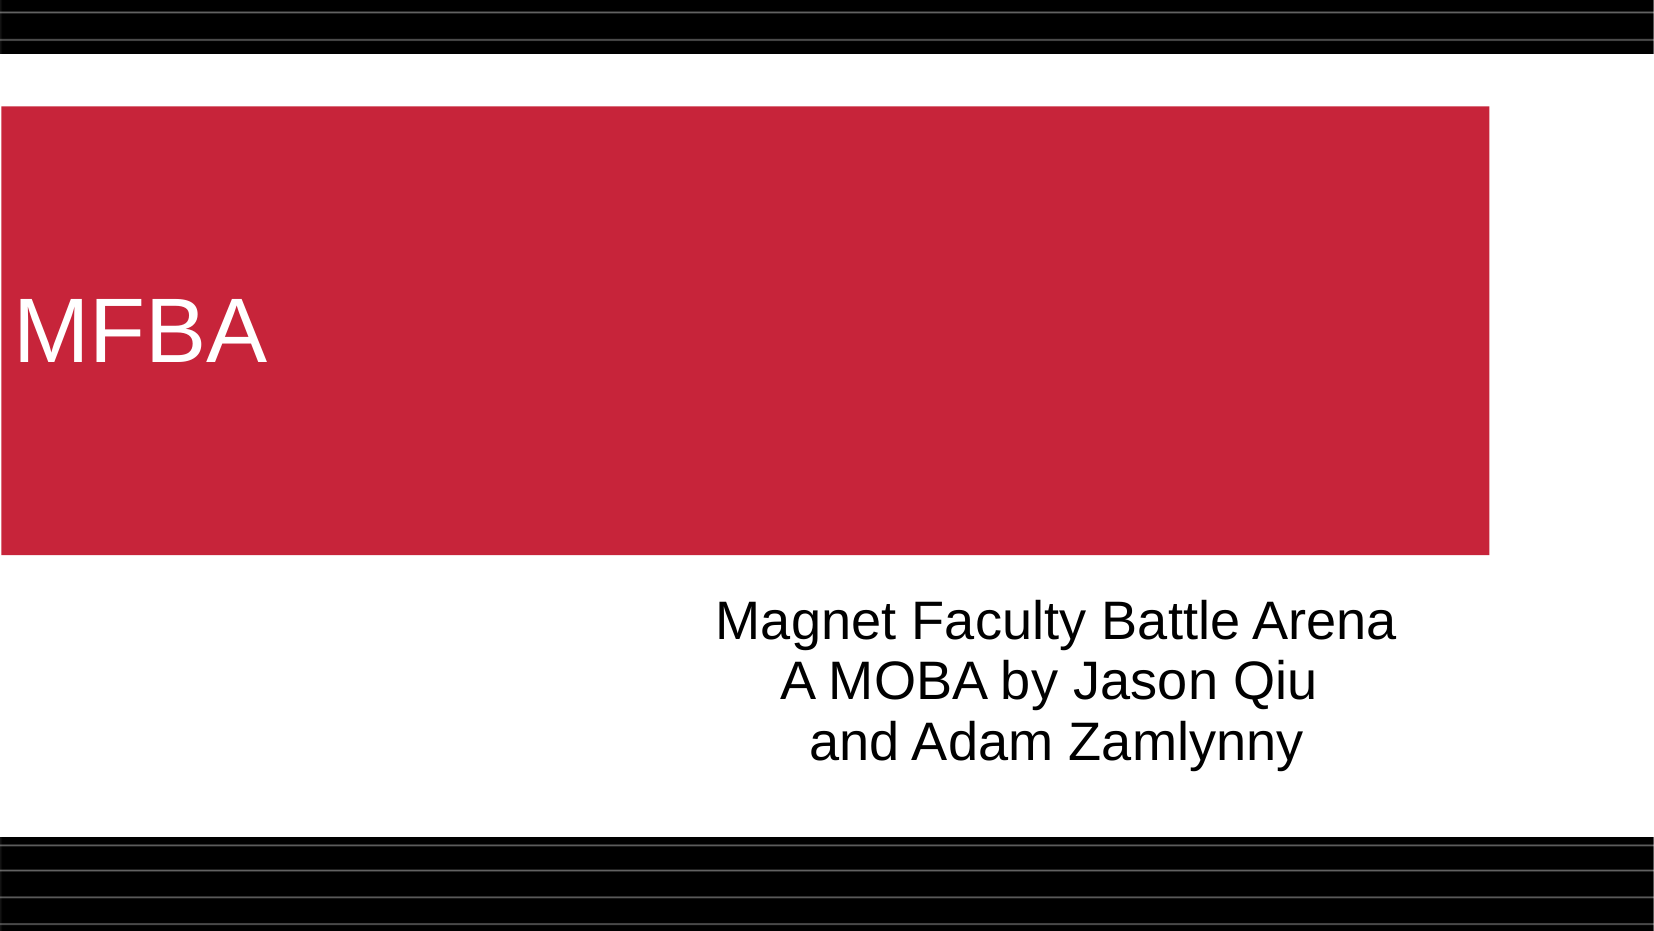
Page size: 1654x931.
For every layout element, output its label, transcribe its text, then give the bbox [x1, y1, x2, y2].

title MFBA [1, 106, 1490, 556]
picture [0, 0, 1654, 54]
picture [0, 837, 1654, 931]
subtitle Magnet Faculty Battle Arena A MOBA by Jason Qiu and Adam Zamlynny [625, 590, 1489, 804]
